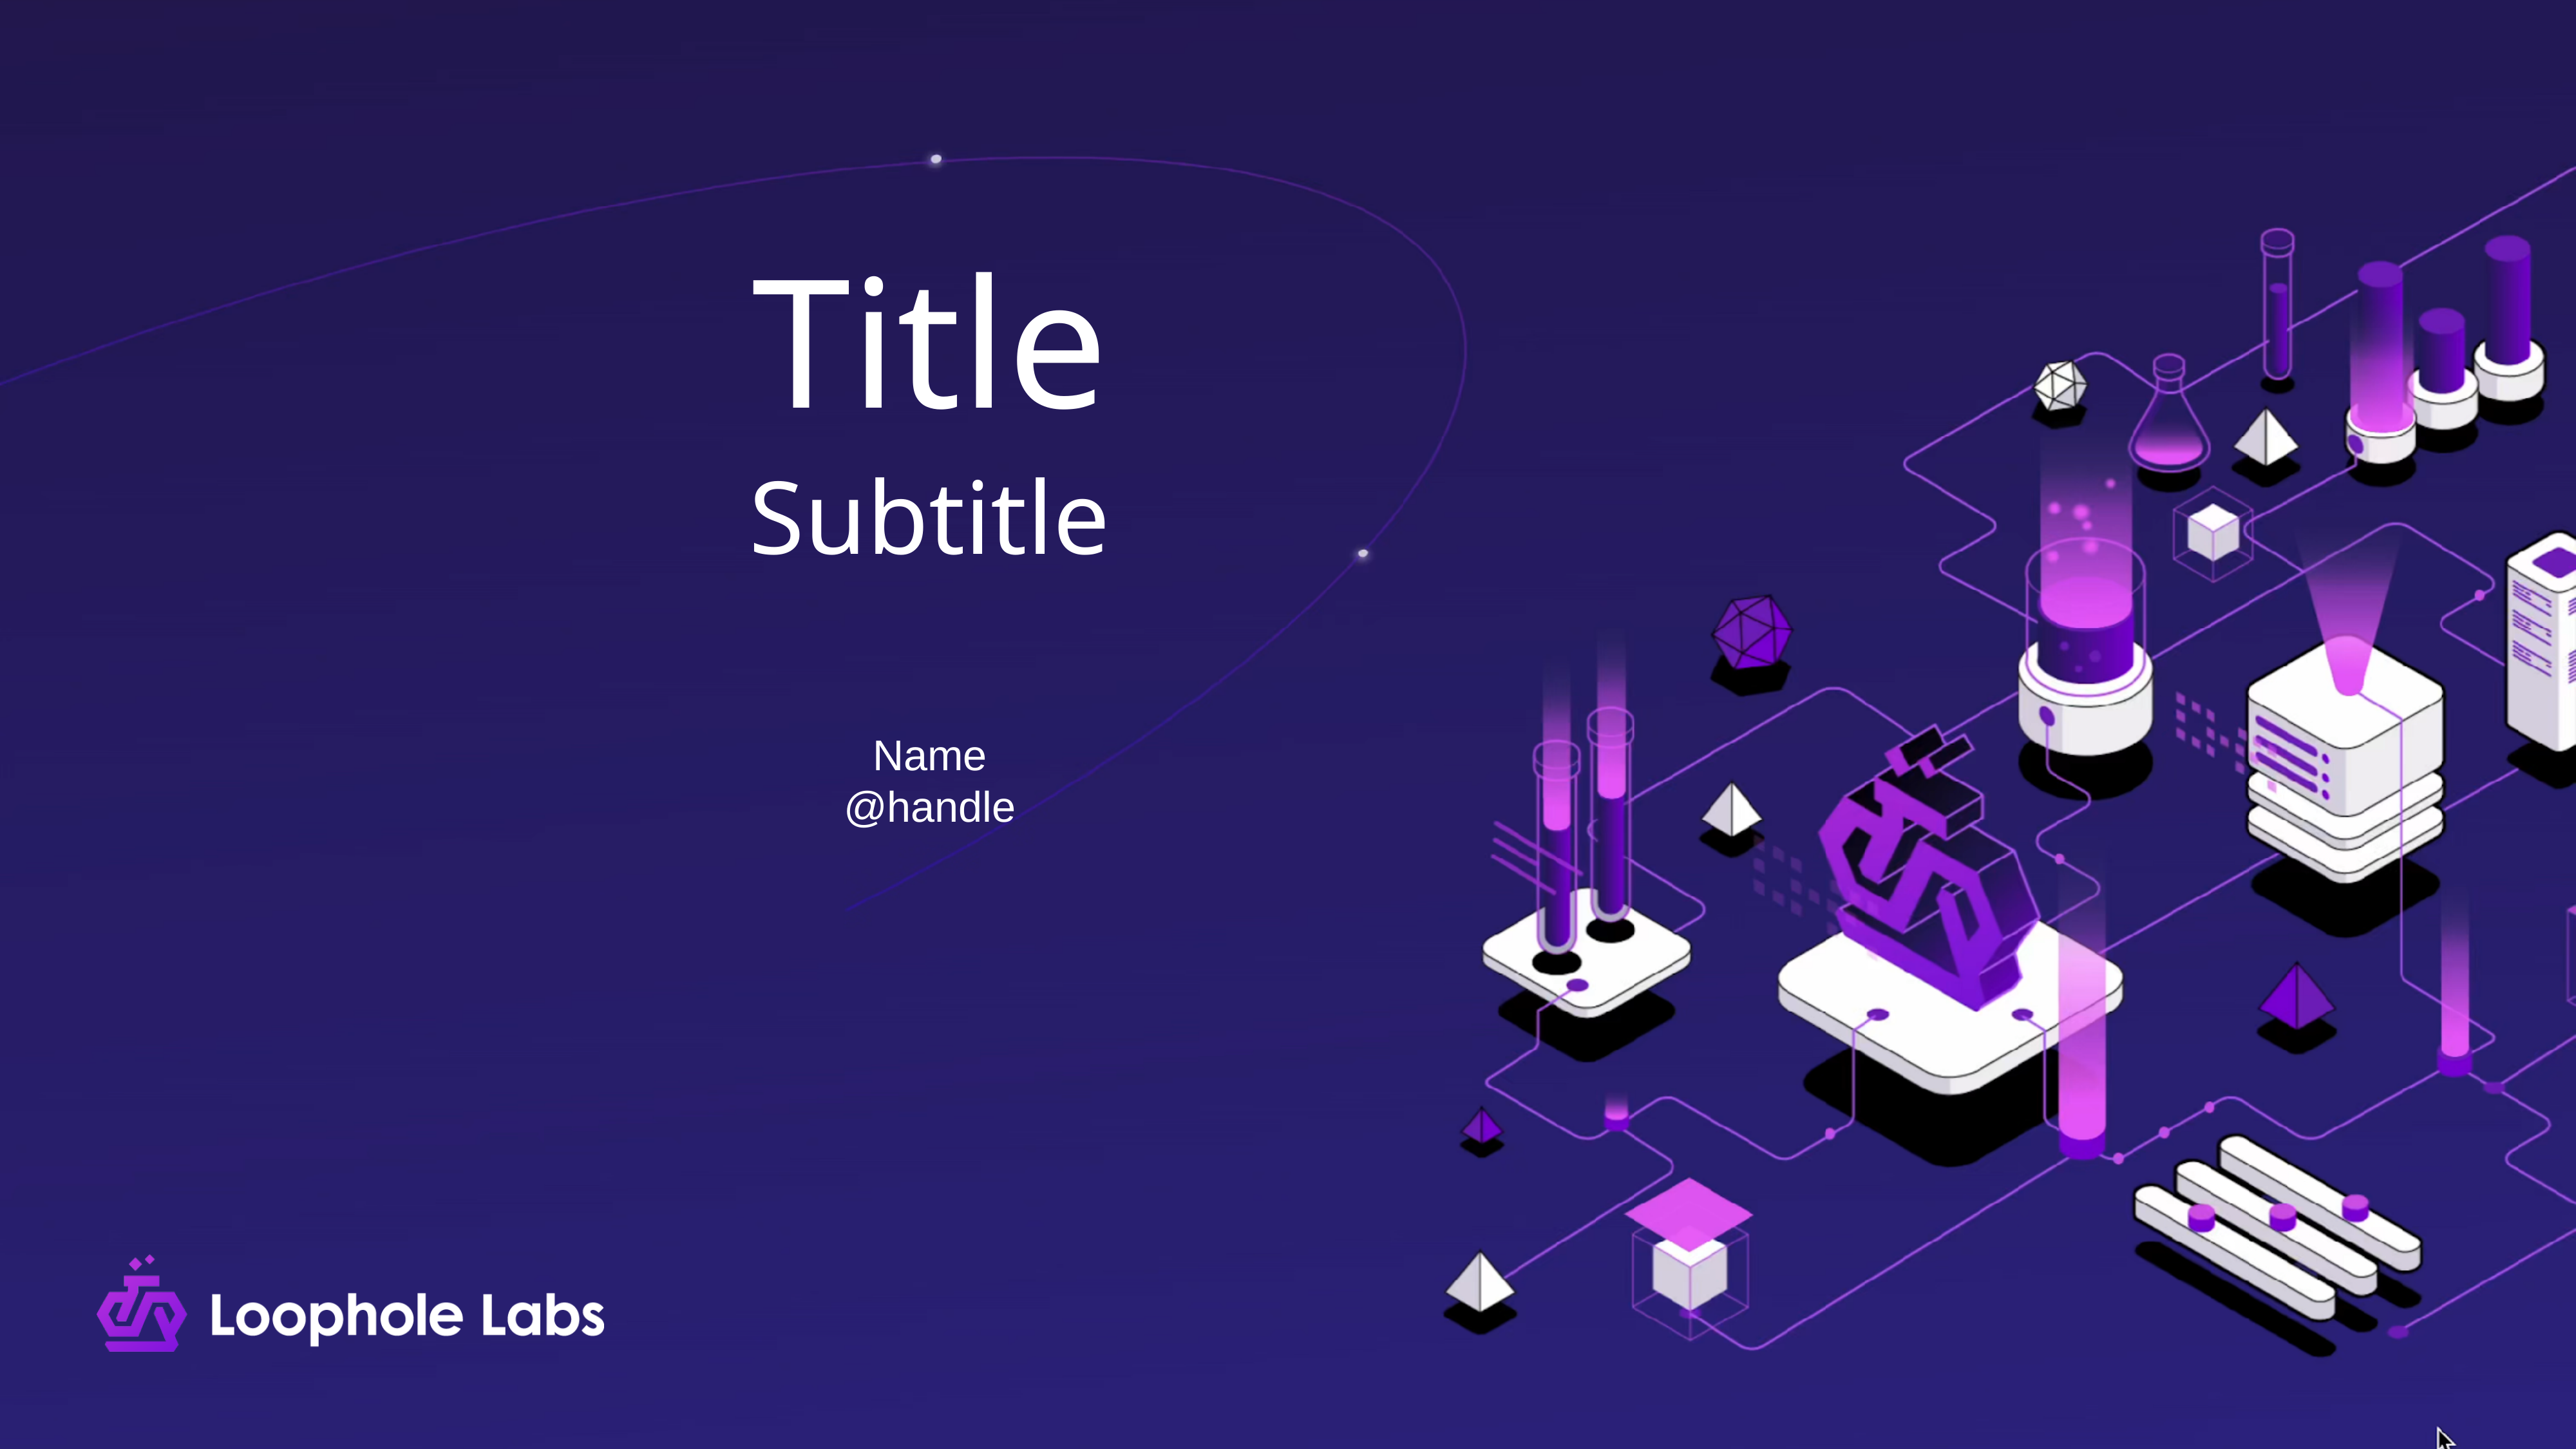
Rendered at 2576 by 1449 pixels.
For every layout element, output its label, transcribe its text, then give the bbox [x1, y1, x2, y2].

subtitle Subtitle [227, 448, 1633, 647]
picture [0, 0, 2576, 1449]
title Title [113, 53, 1747, 448]
text_box Name @handle [771, 717, 1088, 840]
